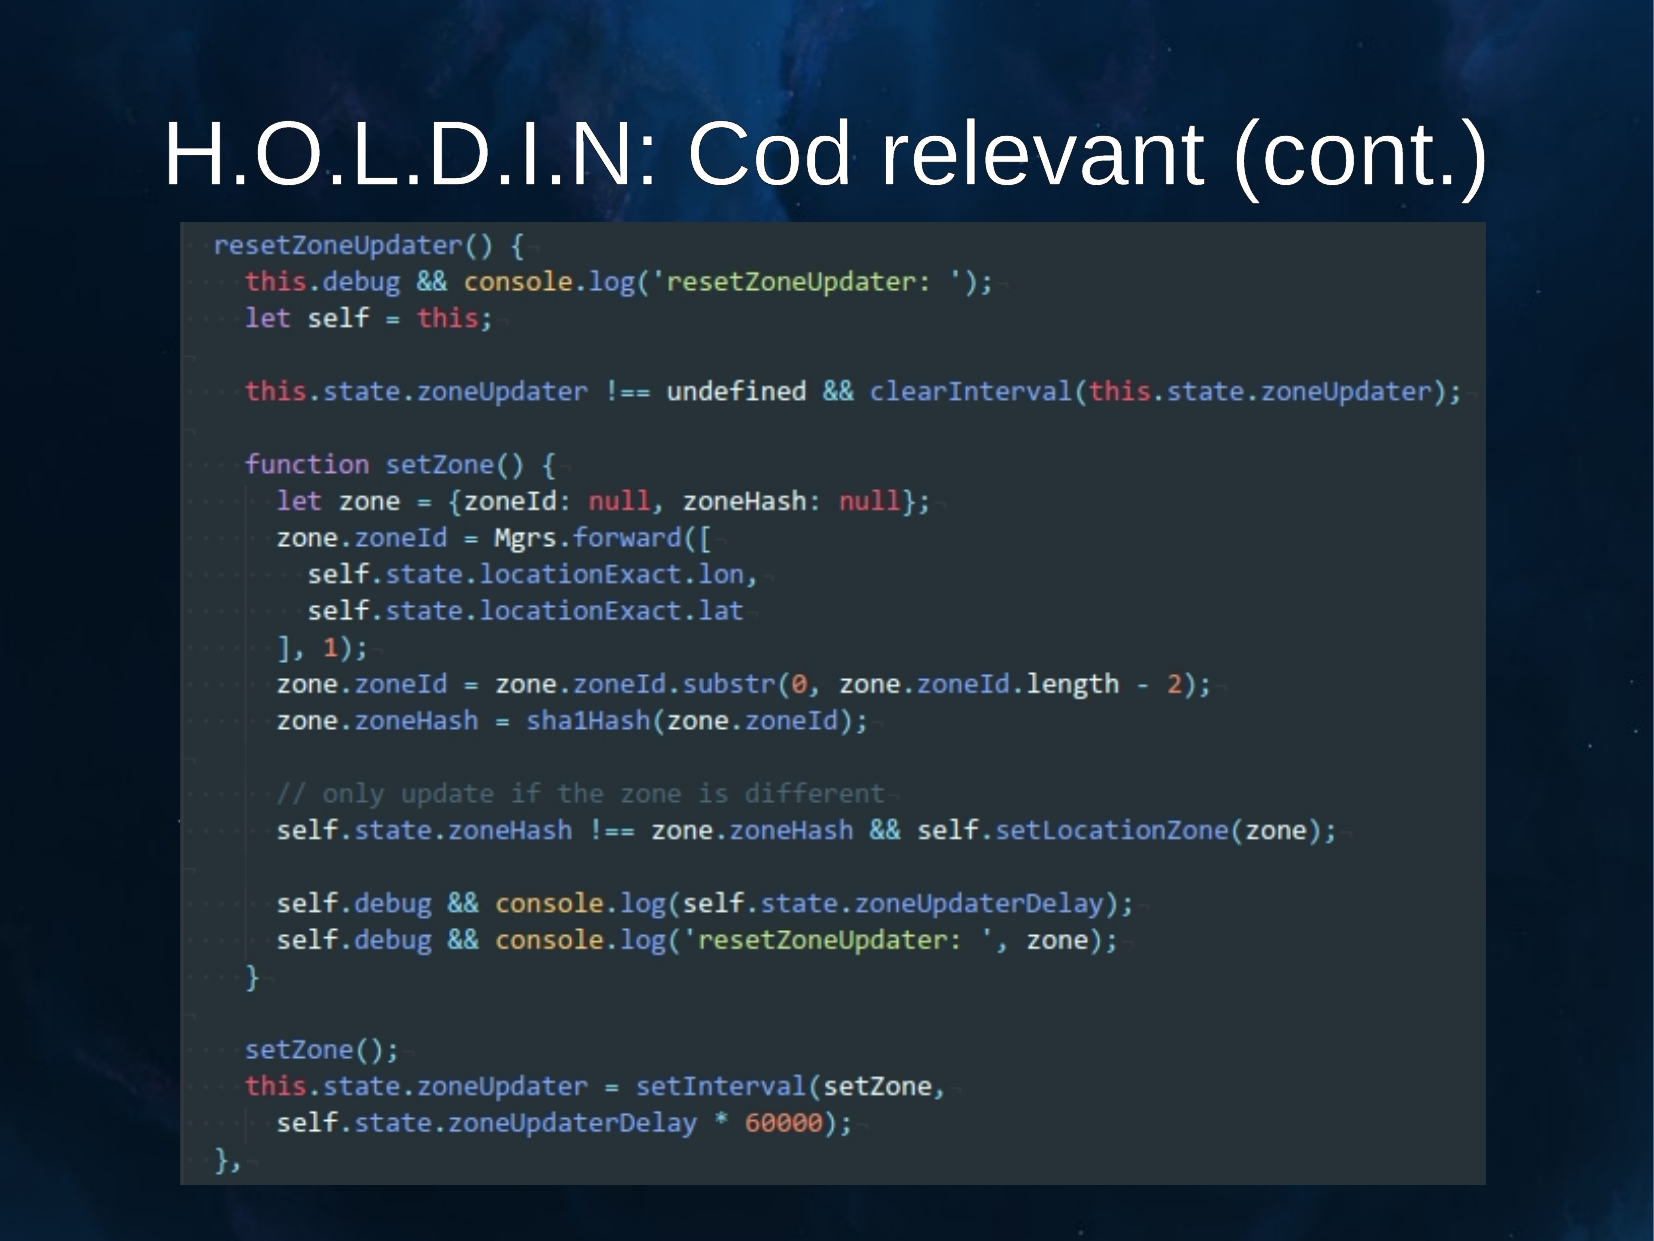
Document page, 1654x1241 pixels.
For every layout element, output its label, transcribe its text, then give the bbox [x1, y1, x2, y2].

picture [0, 0, 1654, 1241]
title H.O.L.D.I.N: Cod relevant (cont.) [82, 49, 1571, 257]
